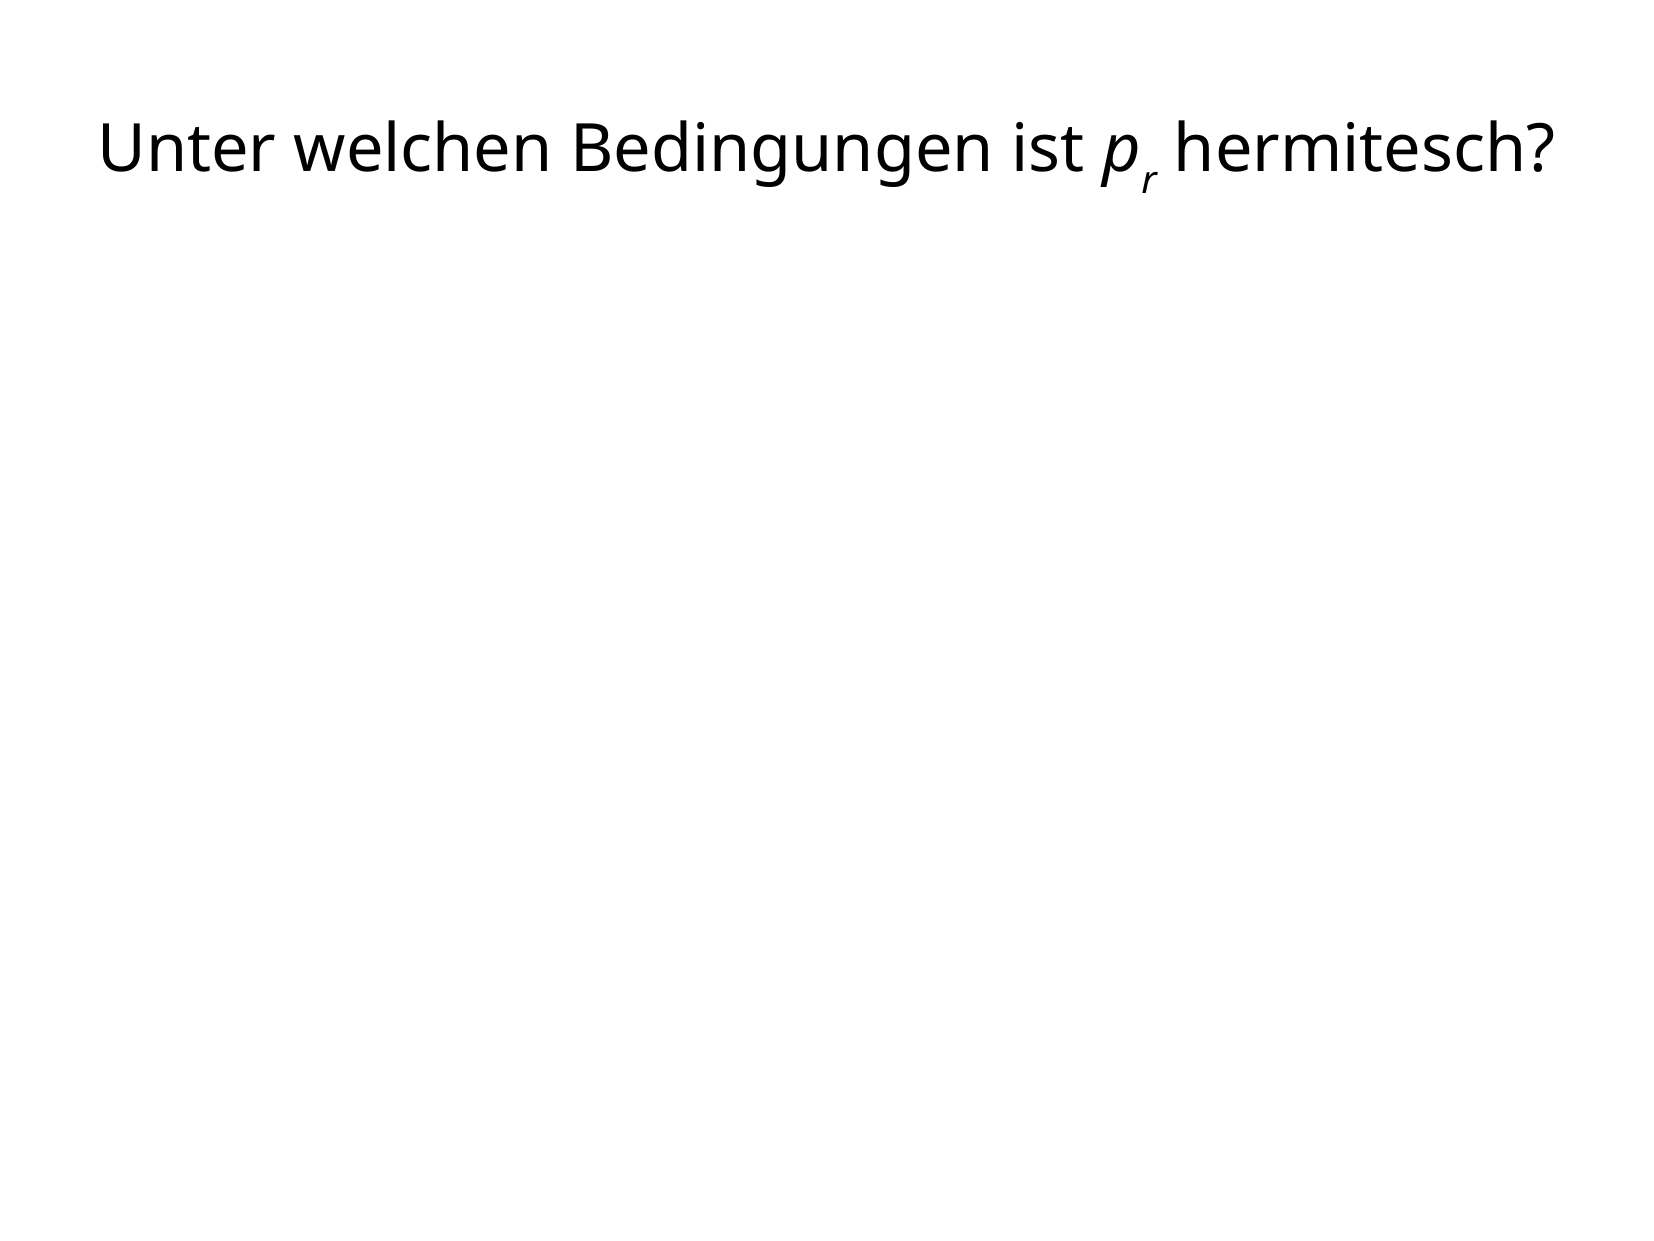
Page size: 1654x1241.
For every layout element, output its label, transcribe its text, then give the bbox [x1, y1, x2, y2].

title Unter welchen Bedingungen ist pr hermitesch? [82, 49, 1571, 257]
